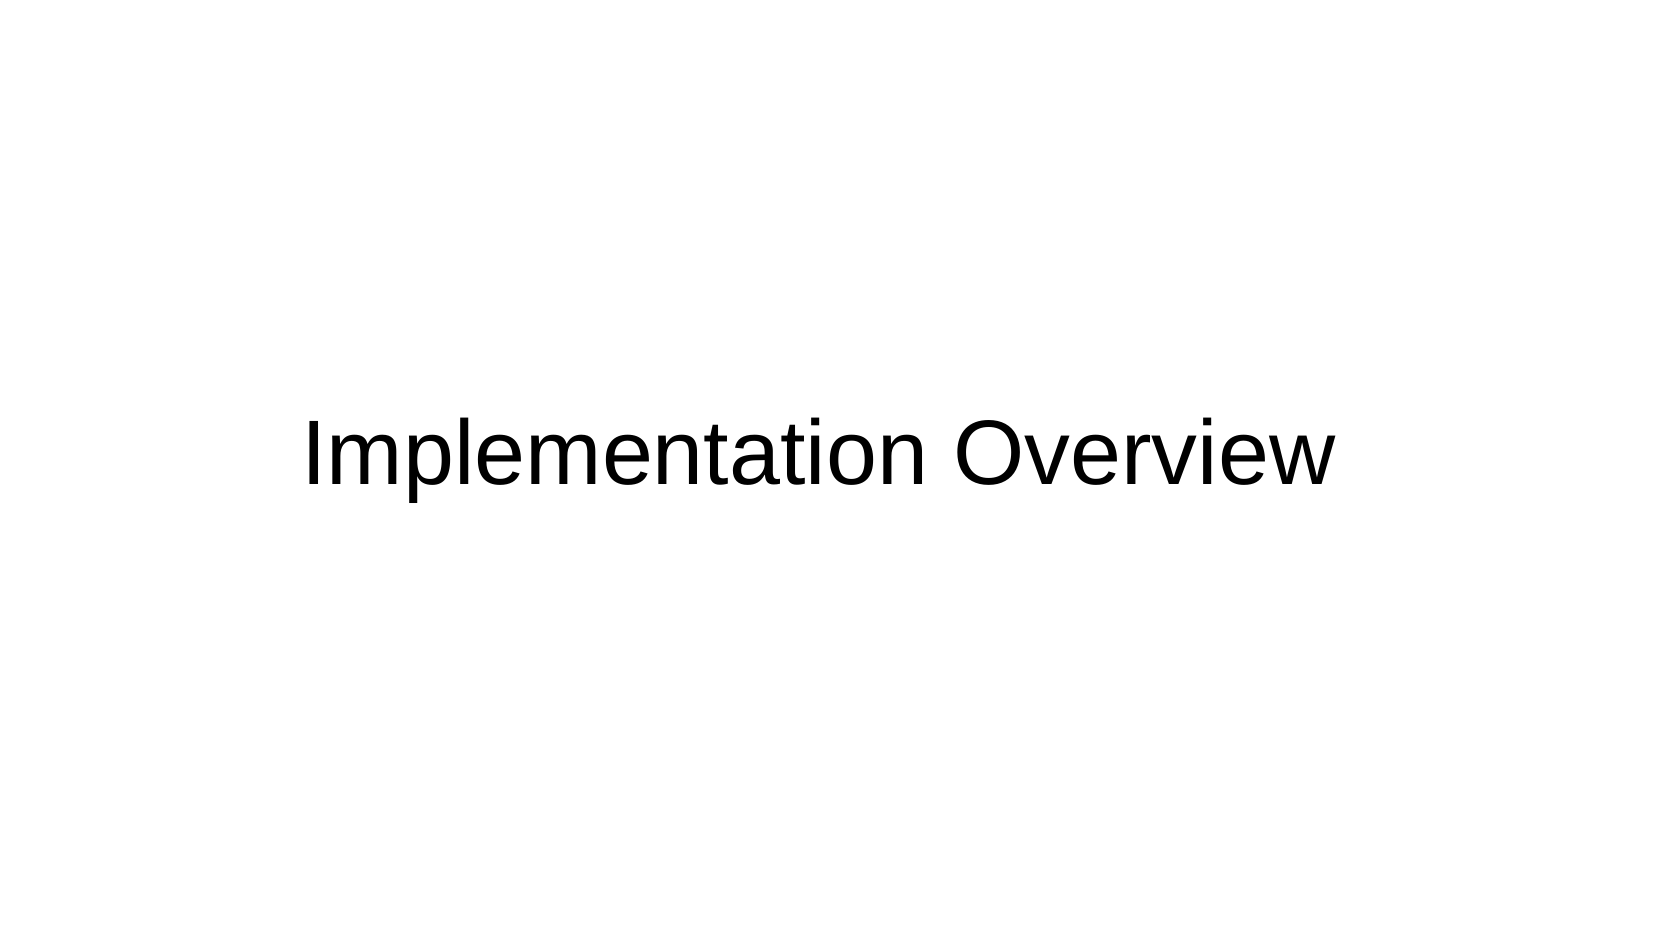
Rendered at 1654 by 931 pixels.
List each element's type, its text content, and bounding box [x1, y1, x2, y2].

title Implementation Overview [75, 375, 1564, 531]
